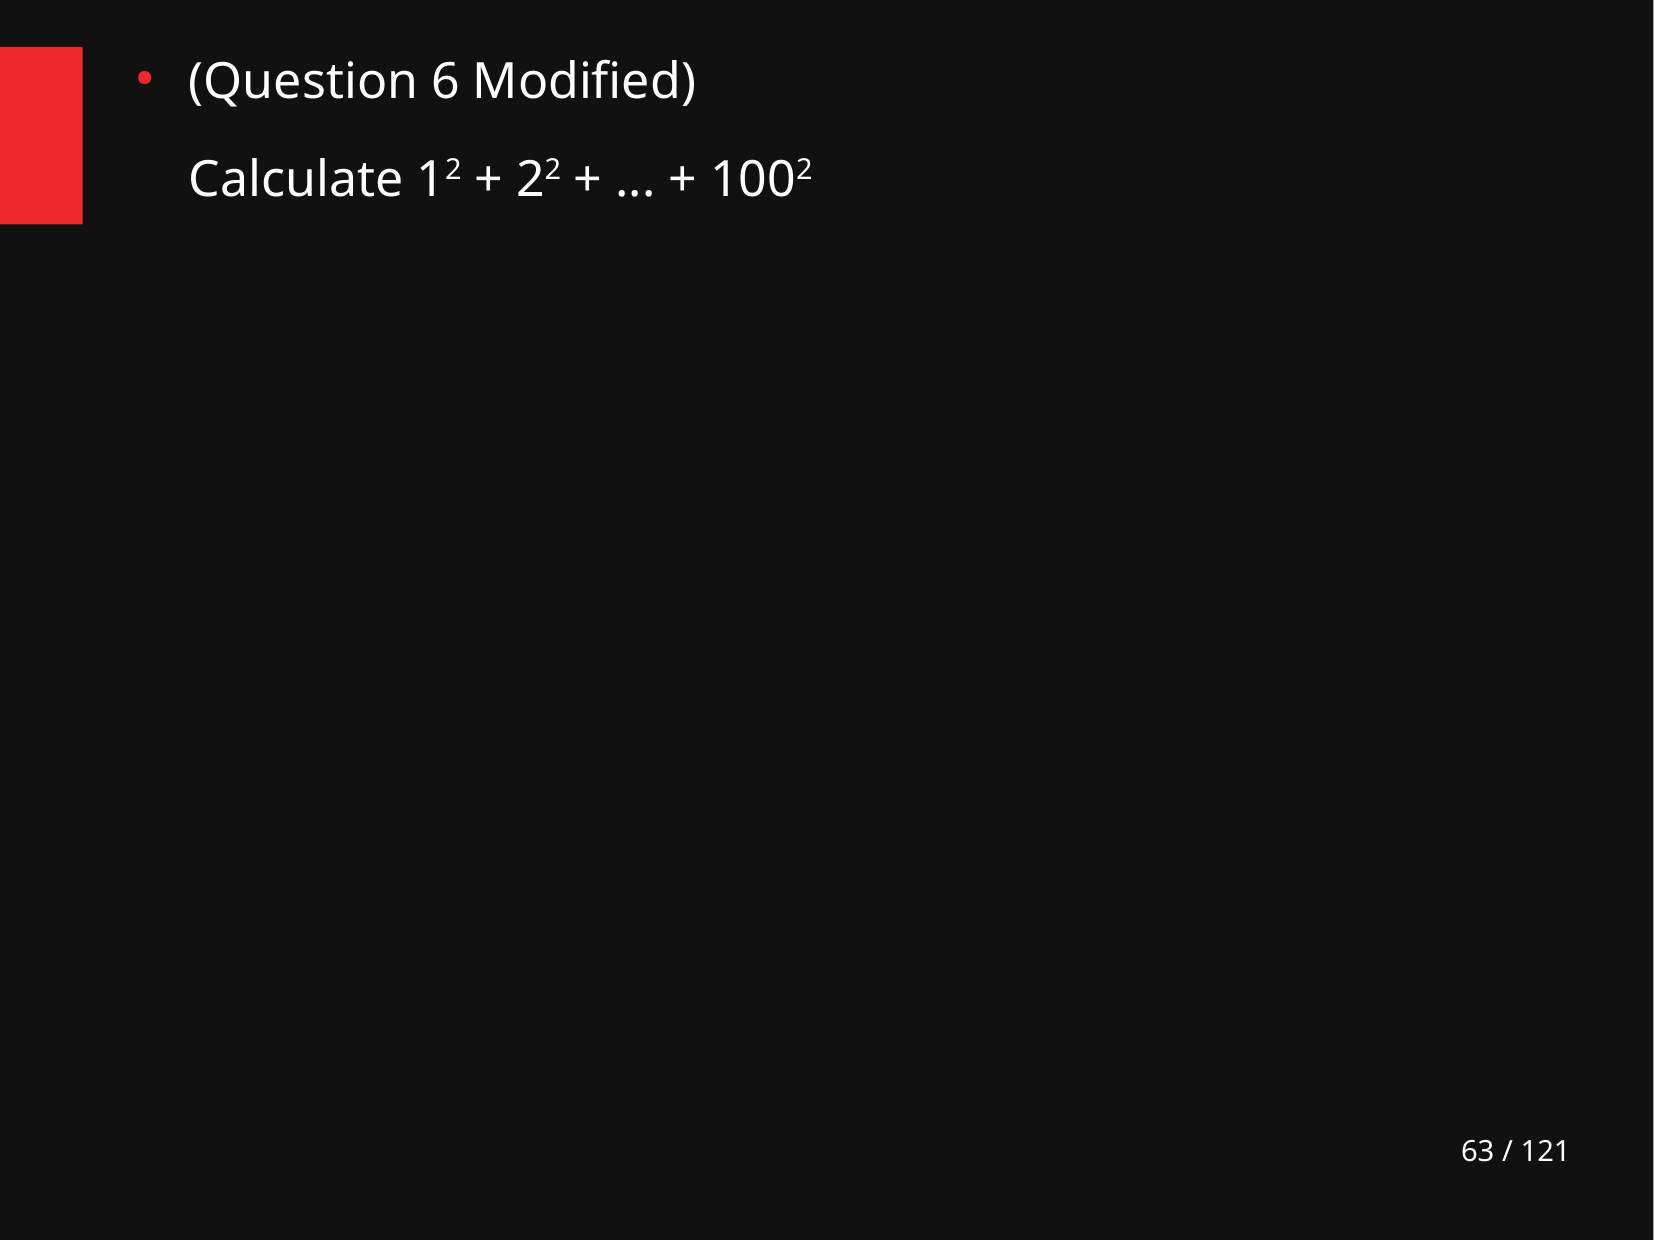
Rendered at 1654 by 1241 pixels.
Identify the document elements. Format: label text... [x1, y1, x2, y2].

list (Question 6 Modified) Calculate 12 + 22 + ... + 1002 [118, 45, 1536, 1074]
